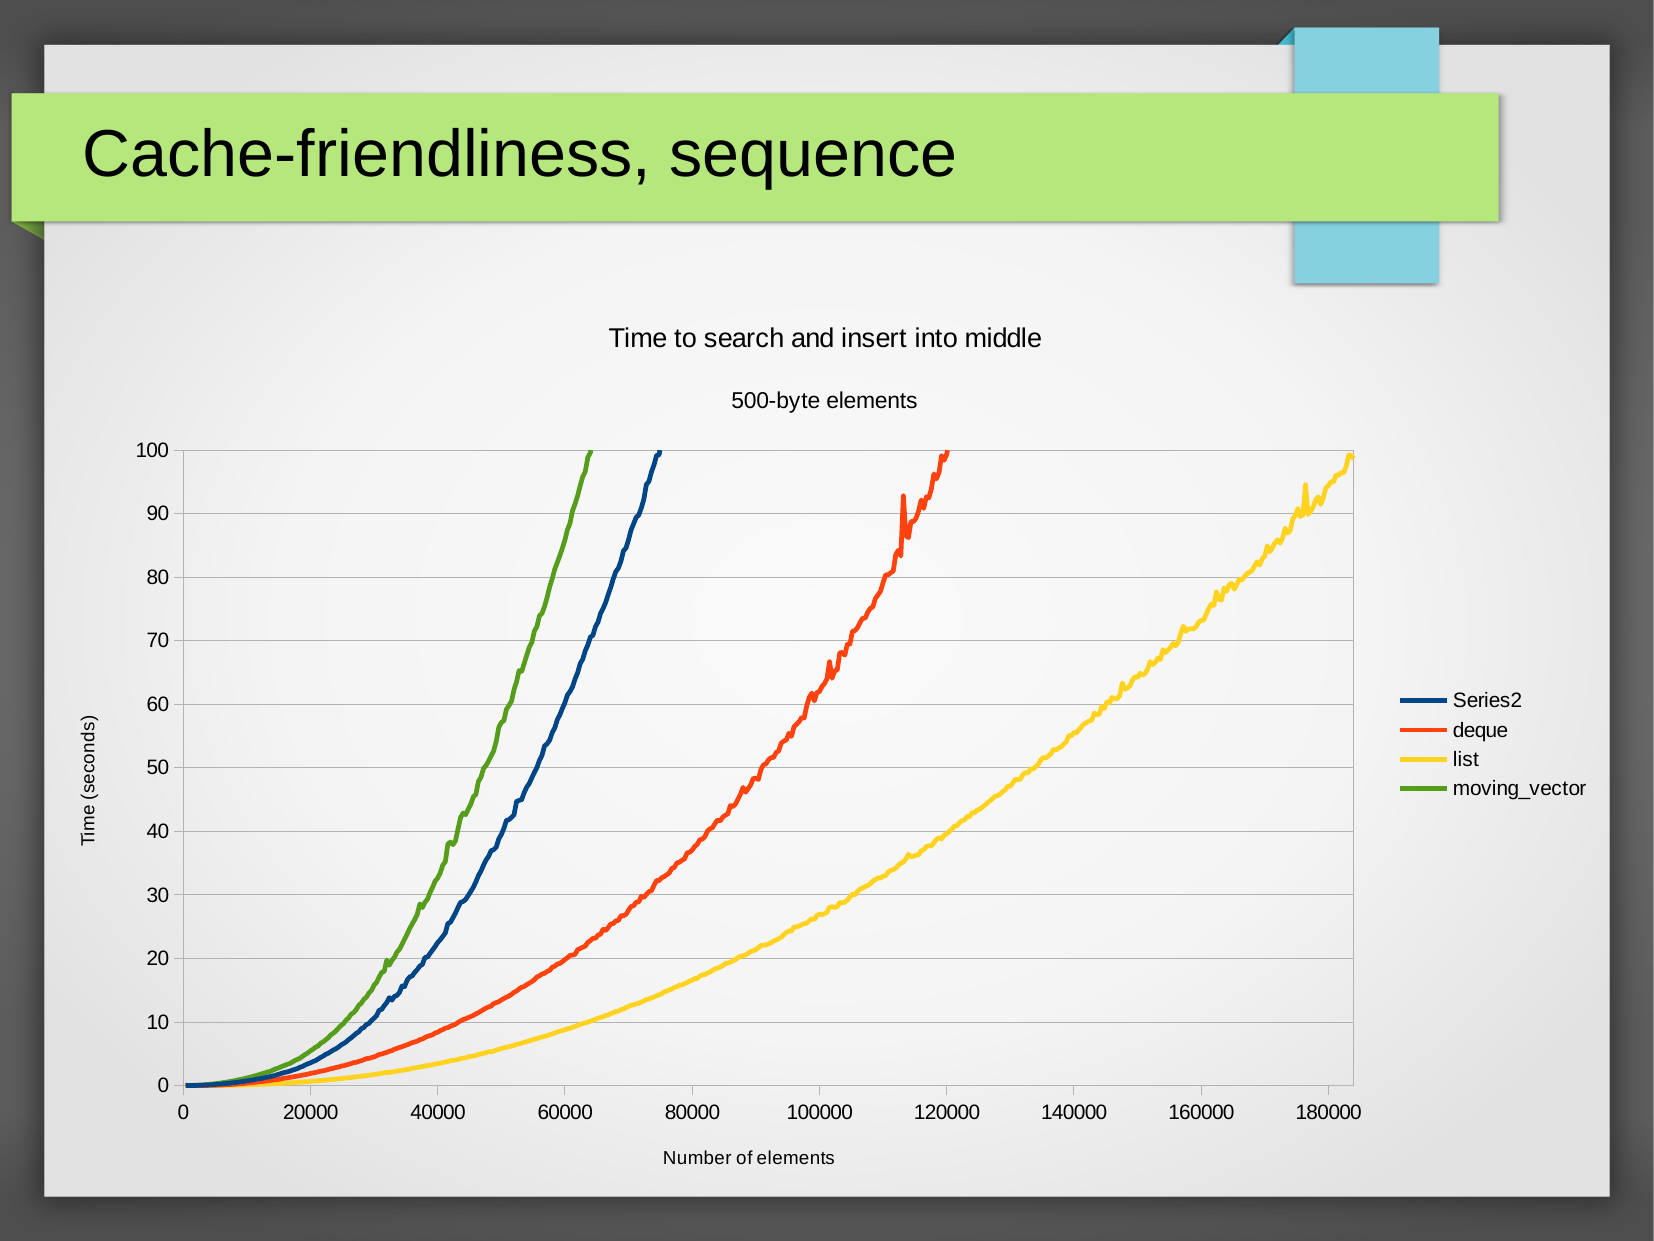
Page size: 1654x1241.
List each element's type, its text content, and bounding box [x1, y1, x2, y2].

chart [45, 289, 1606, 1201]
picture [0, 0, 1654, 1241]
title Cache-friendliness, sequence [82, 94, 1264, 213]
